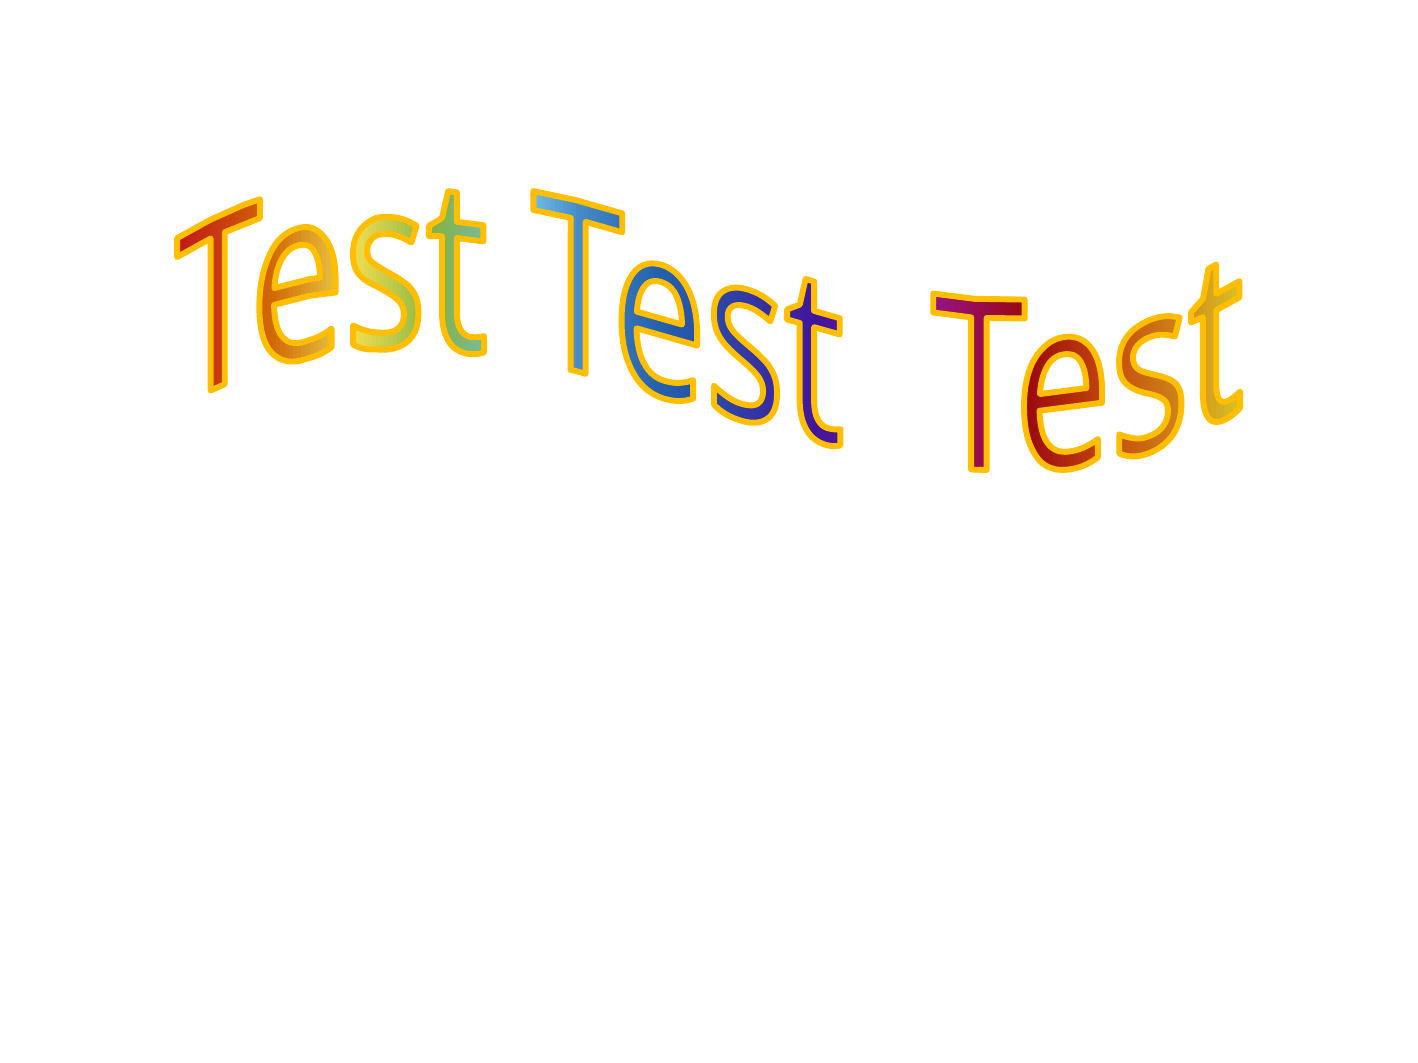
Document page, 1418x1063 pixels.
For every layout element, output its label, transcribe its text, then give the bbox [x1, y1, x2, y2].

text_box Test Test Test [533, 191, 623, 374]
text_box Test Test Test [1024, 336, 1103, 470]
text_box Test Test Test [177, 199, 261, 391]
text_box Test Test Test [352, 216, 419, 350]
text_box Test Test Test [1119, 316, 1182, 457]
text_box Test Test Test [933, 293, 1025, 470]
text_box Test Test Test [428, 191, 485, 355]
text_box Test Test Test [259, 227, 336, 362]
text_box Test Test Test [1190, 264, 1241, 422]
text_box Test Test Test [621, 263, 698, 402]
text_box Test Test Test [787, 278, 841, 447]
text_box Test Test Test [713, 287, 778, 423]
